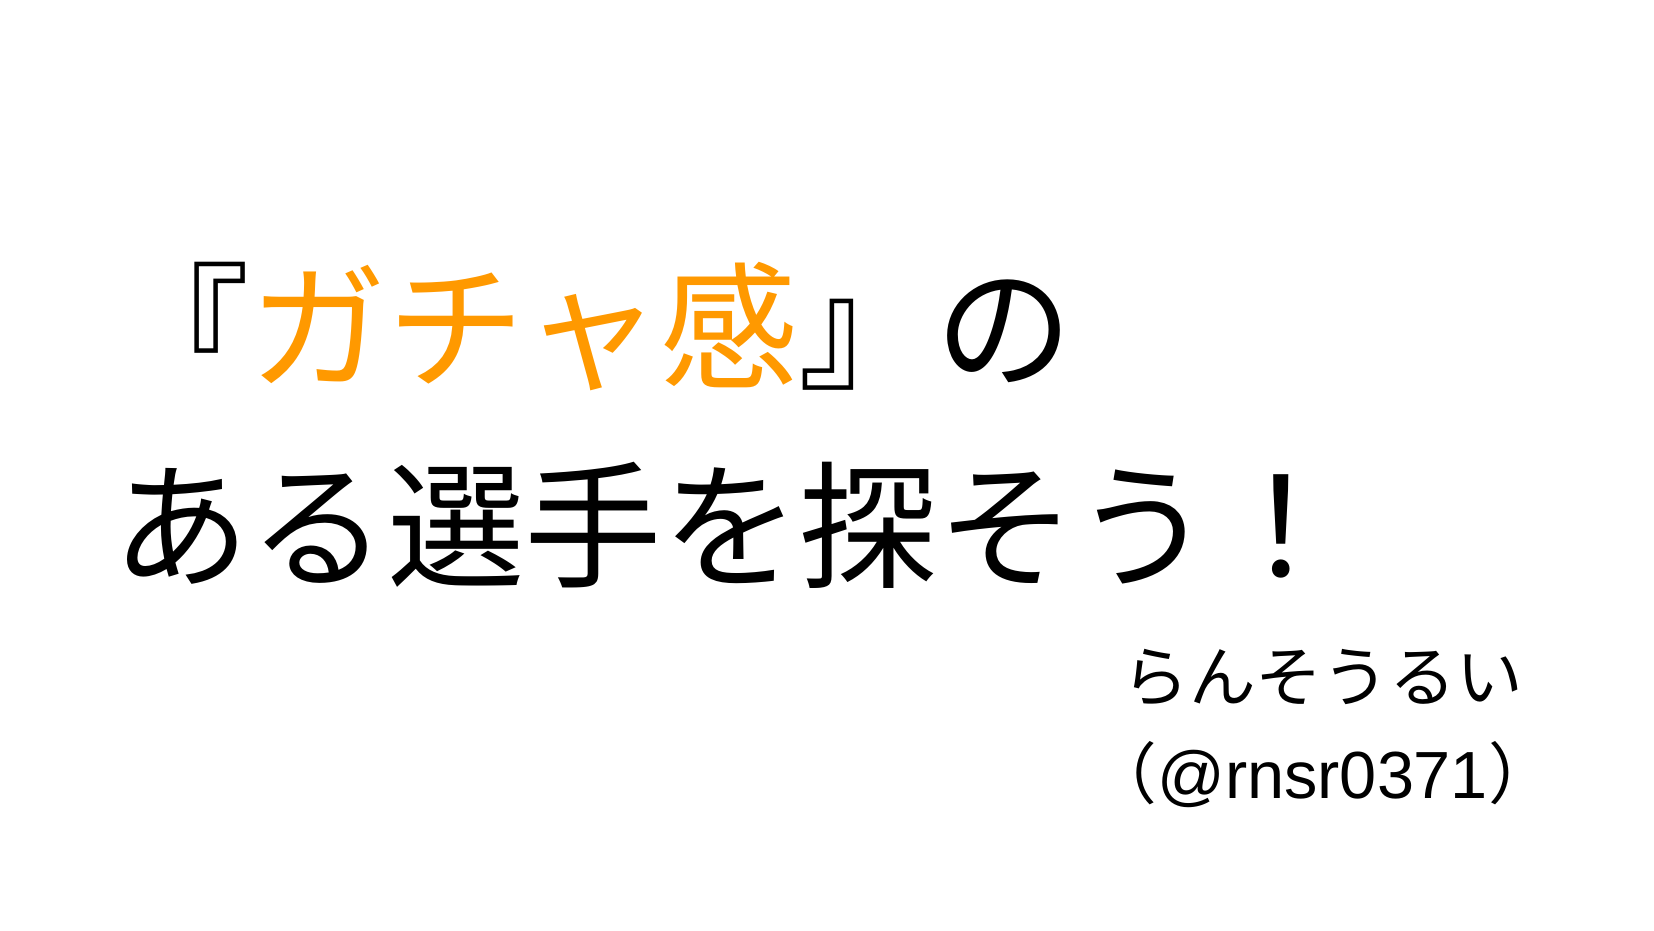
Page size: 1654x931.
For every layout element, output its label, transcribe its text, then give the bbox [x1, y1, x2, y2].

subtitle らんそうるい（@rnsr0371） [1074, 622, 1571, 820]
title 『ガチャ感』の ある選手を探そう！ [82, 214, 1571, 622]
